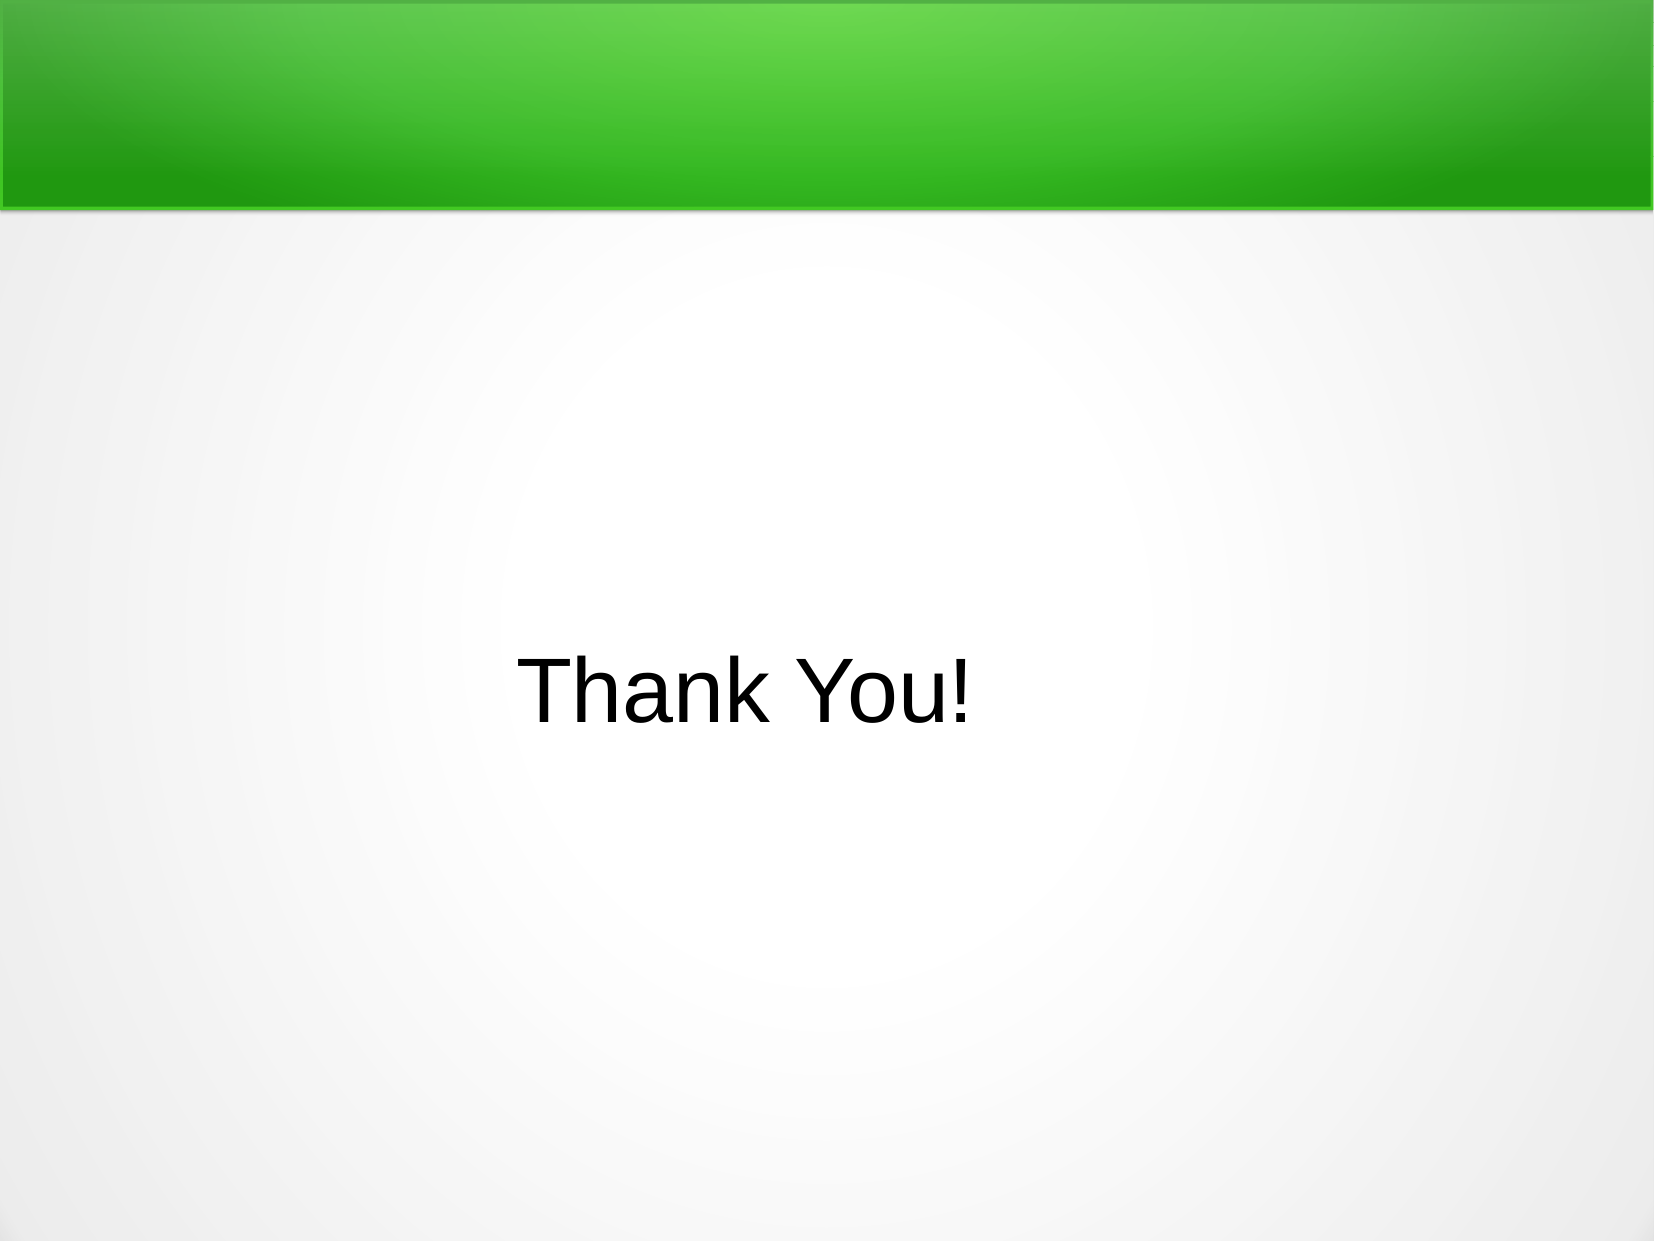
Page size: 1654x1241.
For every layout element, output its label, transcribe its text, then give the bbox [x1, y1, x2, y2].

title Thank You! [81, 600, 1411, 782]
